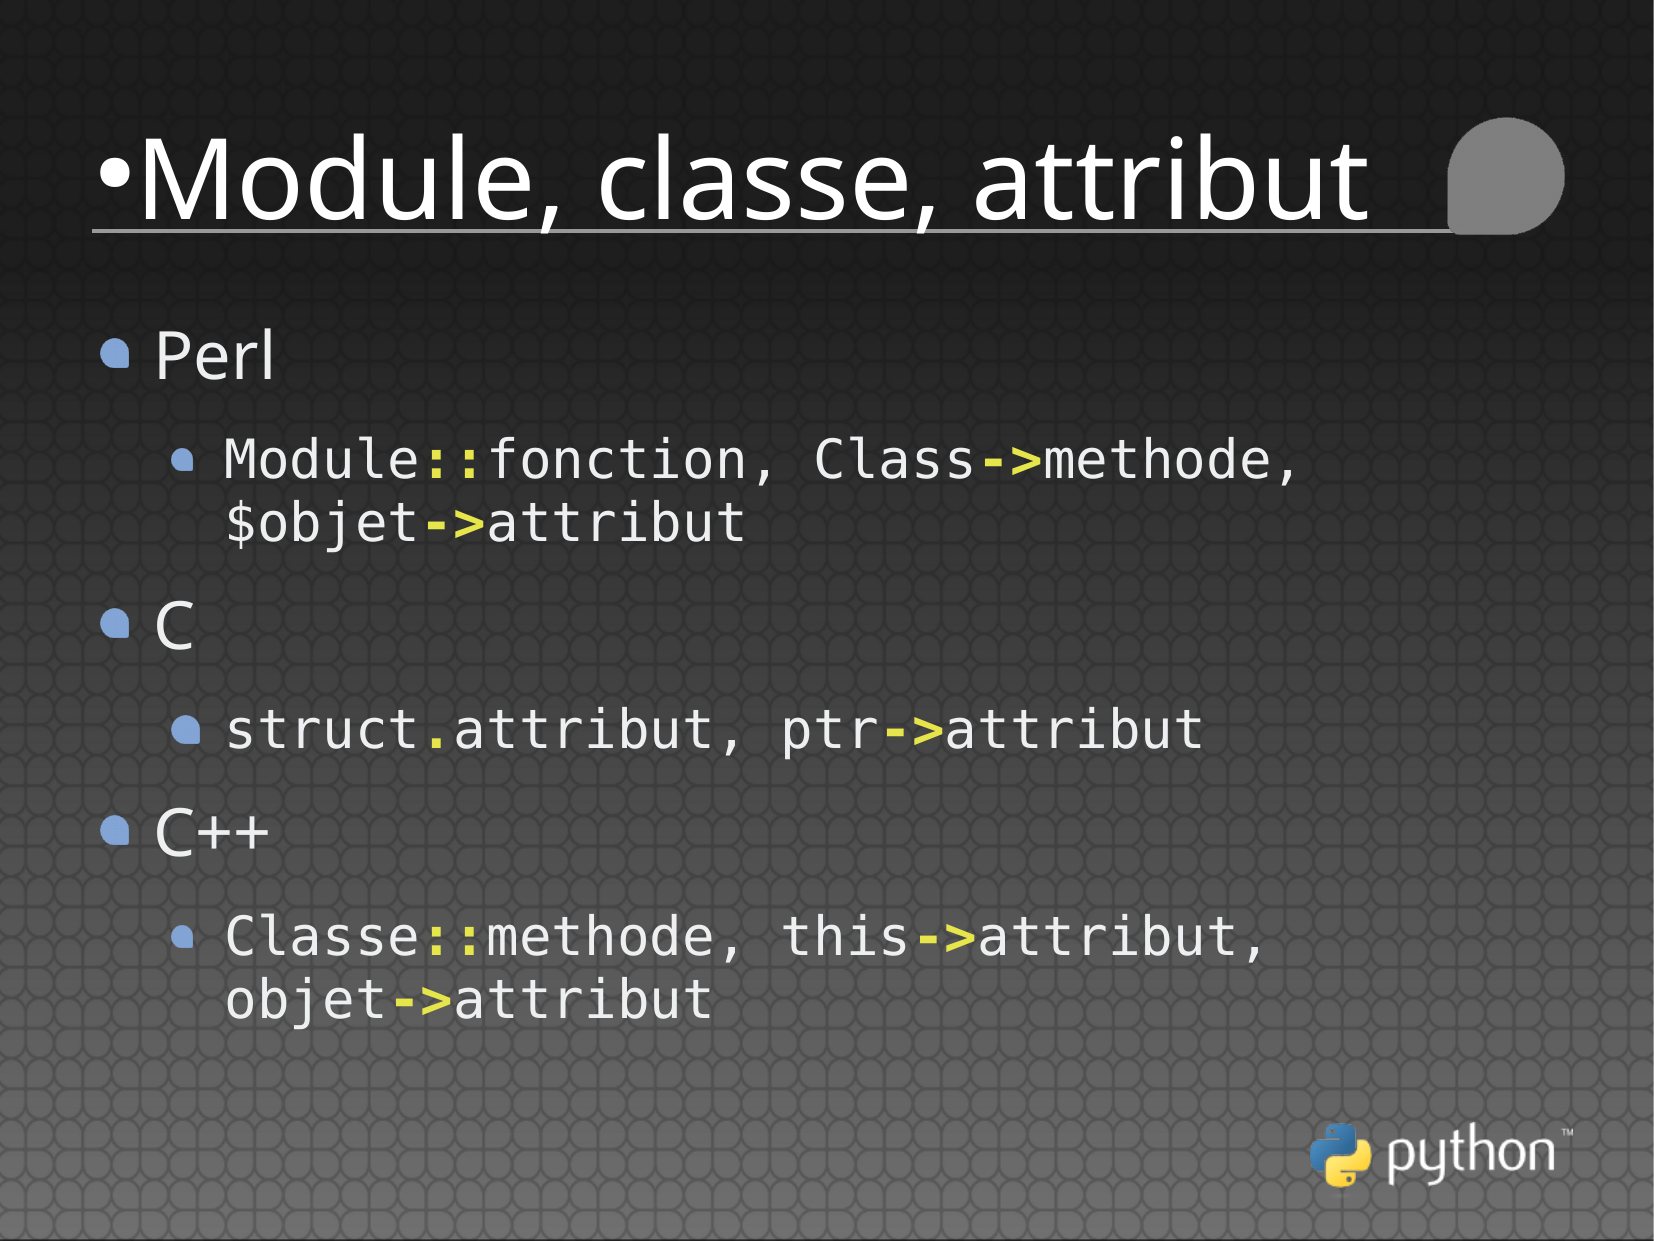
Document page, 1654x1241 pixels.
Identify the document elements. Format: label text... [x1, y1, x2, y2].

picture [0, 0, 1654, 1241]
list Perl Module::fonction, Class->methode, $objet->attribut C struct.attribut, ptr->attribut C++ Classe::methode, this->attribut, objet->attribut [82, 307, 1571, 1112]
title Module, classe, attribut [94, 100, 1426, 251]
